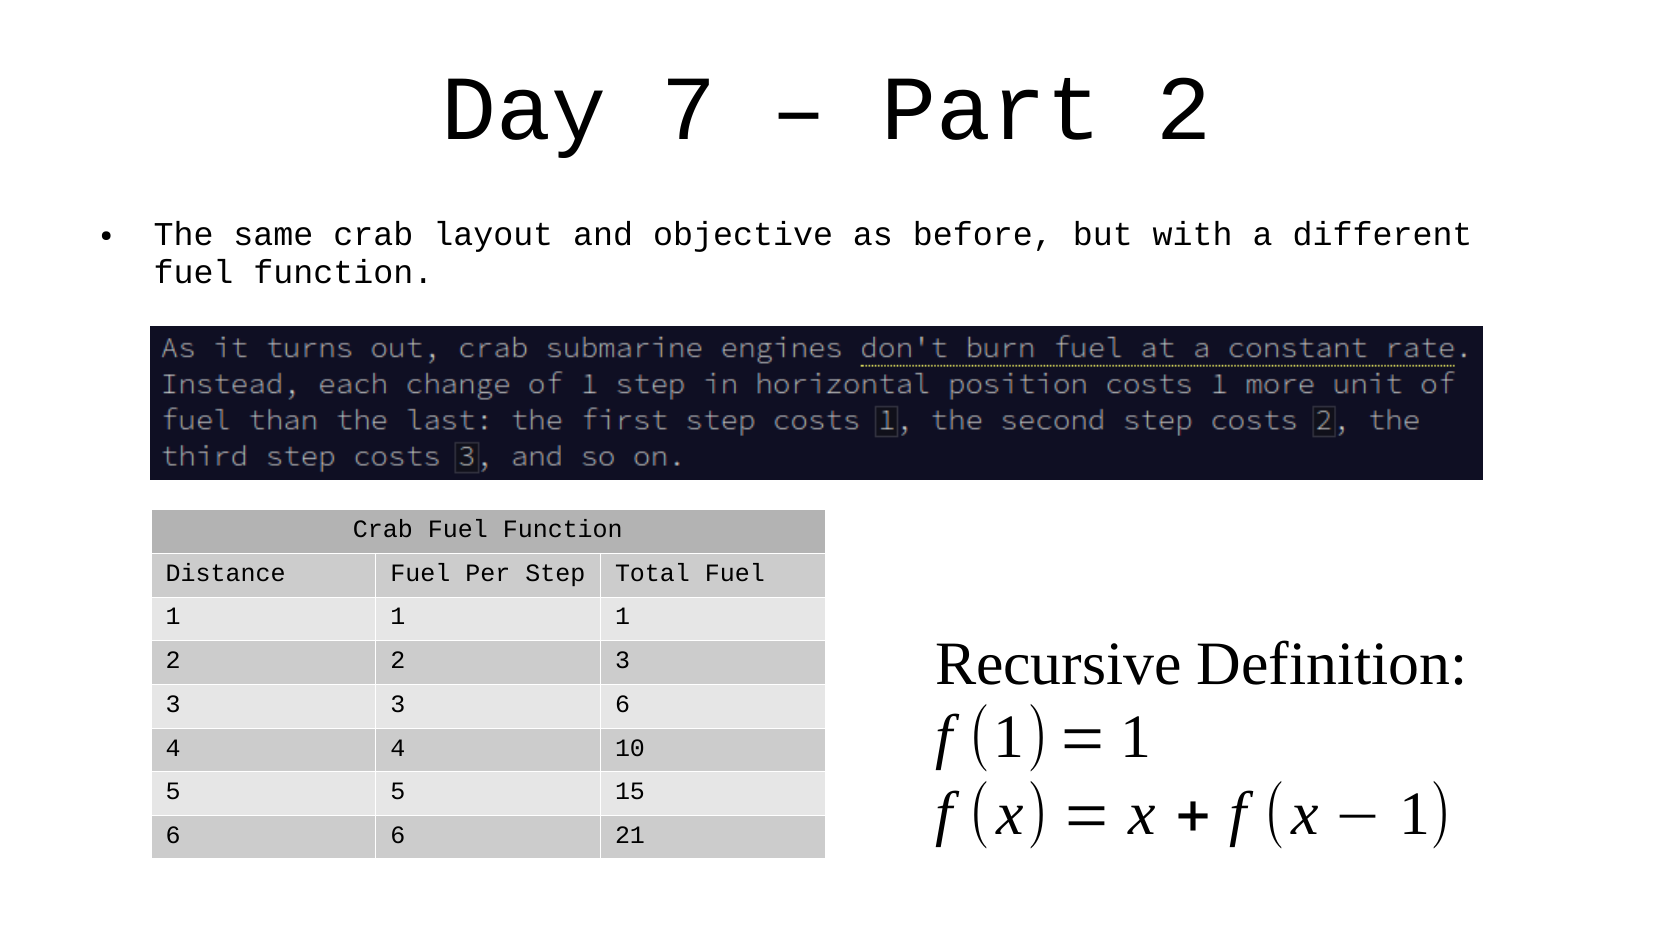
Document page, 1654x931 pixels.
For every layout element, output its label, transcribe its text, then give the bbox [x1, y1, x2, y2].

table_cell 3 [376, 685, 600, 728]
table_cell 1 [376, 598, 600, 640]
table_cell 6 [376, 816, 600, 858]
table_cell 6 [601, 685, 825, 728]
table_cell Total Fuel [601, 554, 825, 597]
table_cell Fuel Per Step [376, 554, 600, 597]
table_cell 21 [601, 816, 825, 858]
picture [150, 326, 1483, 481]
table_cell Distance [152, 554, 375, 597]
table_cell 2 [376, 641, 600, 684]
table_cell 5 [376, 772, 600, 815]
table_cell 4 [376, 729, 600, 771]
list The same crab layout and objective as before, but with a different fuel function. [82, 217, 1571, 301]
table_cell 3 [601, 641, 825, 684]
table_cell 5 [152, 772, 375, 815]
table_cell 1 [601, 598, 825, 640]
table_cell 10 [601, 729, 825, 771]
table_cell 3 [152, 685, 375, 728]
table_cell 1 [152, 598, 375, 640]
table_header Crab Fuel Function [152, 510, 825, 553]
table_cell 15 [601, 772, 825, 815]
title Day 7 – Part 2 [82, 37, 1571, 193]
table_cell 2 [152, 641, 375, 684]
table_cell 6 [152, 816, 375, 858]
table_cell 4 [152, 729, 375, 771]
chart [919, 630, 1486, 856]
